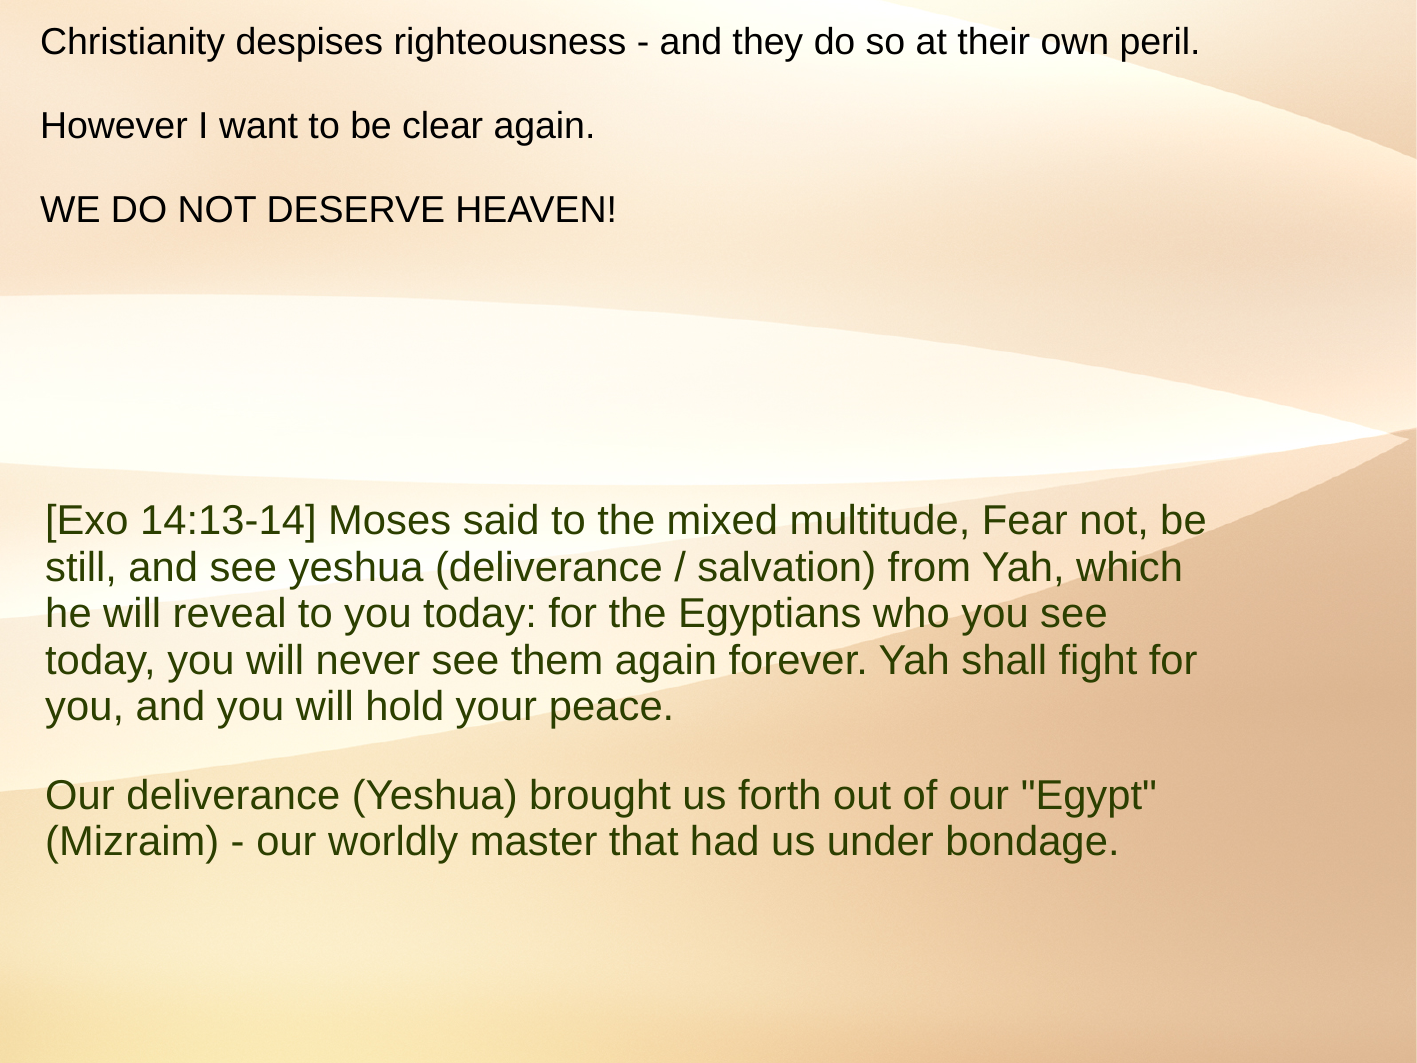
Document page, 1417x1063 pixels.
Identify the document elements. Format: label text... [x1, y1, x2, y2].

text_box [Exo 14:13-14] Moses said to the mixed multitude, Fear not, be still, and see yeshua (deliverance / salvation) from Yah, which he will reveal to you today: for the Egyptians who you see today, you will never see them again forever. Yah shall fight for you, and you will hold your peace. Our deliverance (Yeshua) brought us forth out of our "Egypt" (Mizraim) - our worldly master that had us under bondage. [30, 489, 1242, 1008]
picture [0, 0, 1417, 1063]
text_box Christianity despises righteousness - and they do so at their own peril. However I want to be clear again. WE DO NOT DESERVE HEAVEN! [25, 12, 1384, 498]
